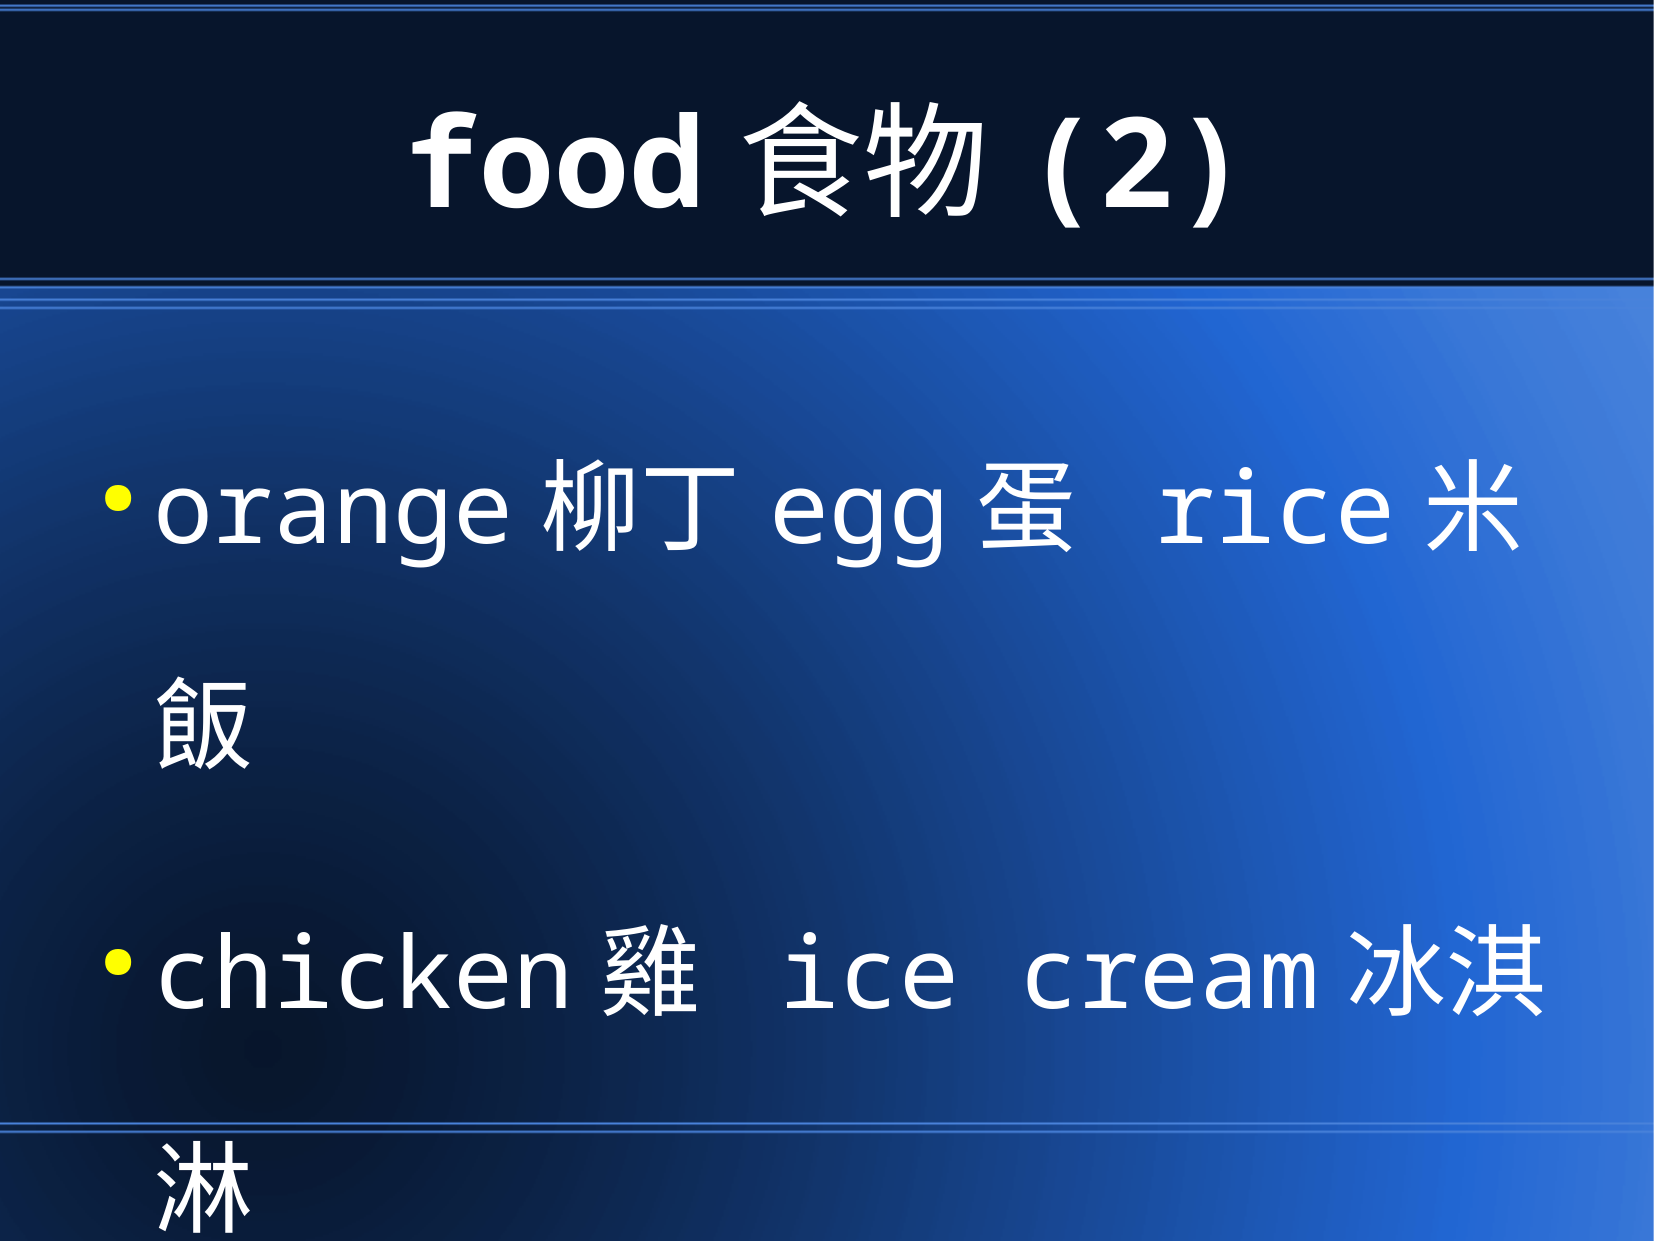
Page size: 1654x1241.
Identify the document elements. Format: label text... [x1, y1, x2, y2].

title food食物(2) [82, 49, 1571, 257]
picture [0, 0, 1654, 1241]
list orange柳丁egg蛋 rice米飯 chicken雞 ice cream冰淇淋 cake蛋糕hot dog熱狗 hamburger漢堡fish魚 [82, 355, 1571, 1241]
